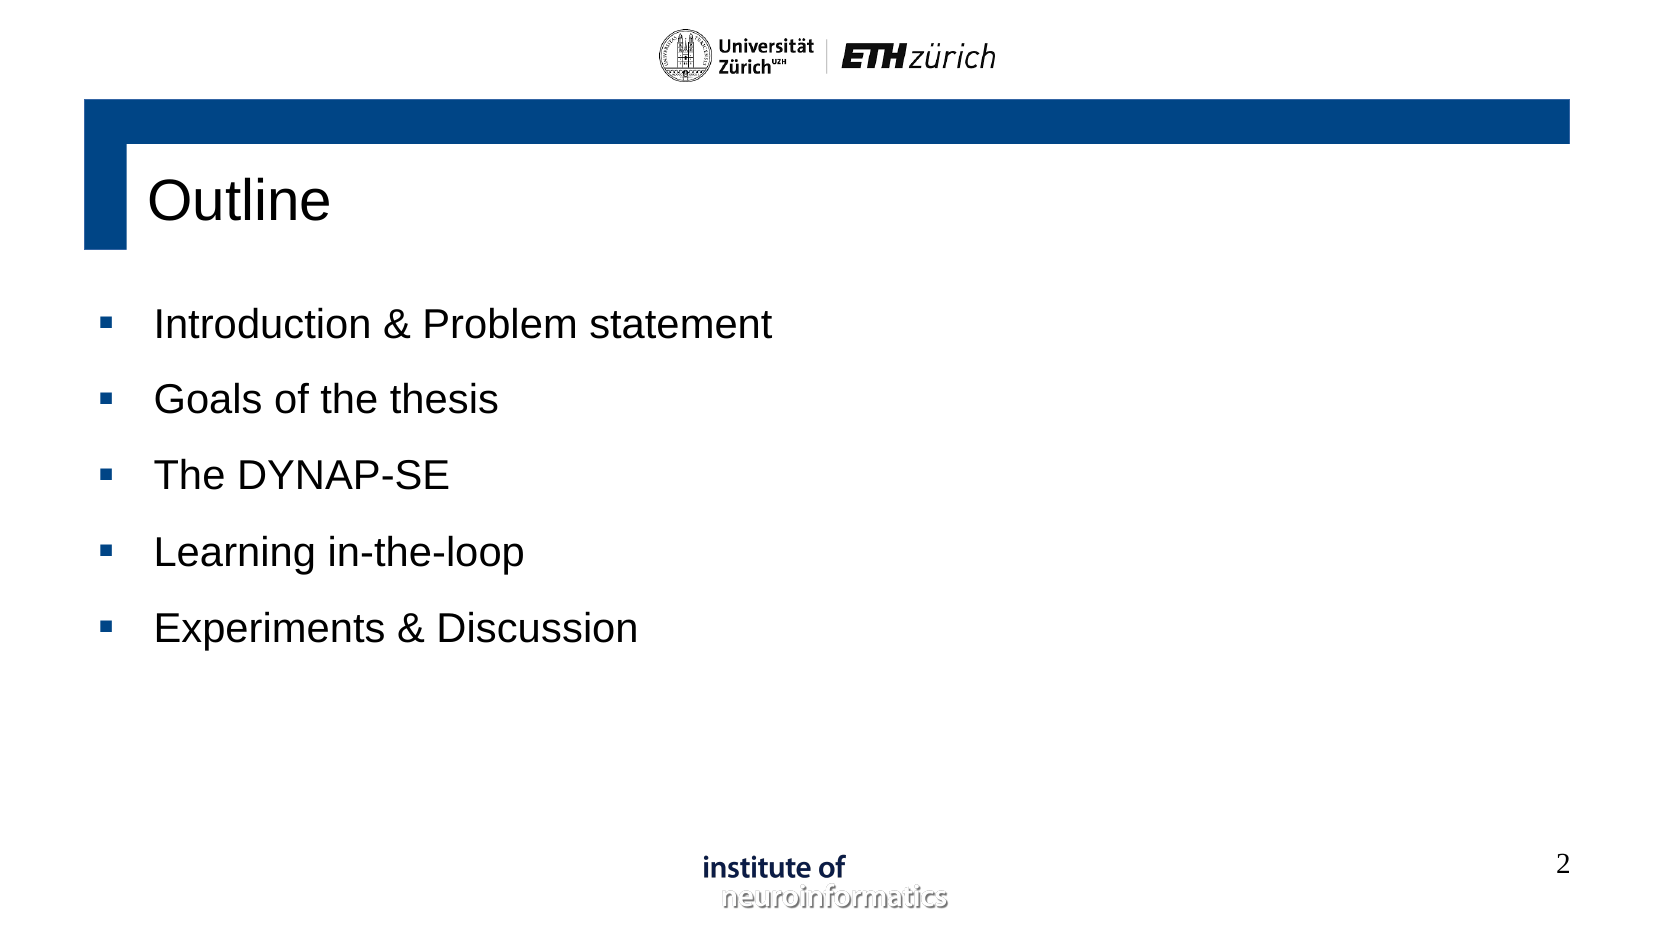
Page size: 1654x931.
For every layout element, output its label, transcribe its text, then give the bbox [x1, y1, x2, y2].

picture [702, 852, 951, 911]
picture [659, 29, 995, 82]
list Introduction & Problem statement Goals of the thesis The DYNAP-SE Learning in-the-loop Experiments & Discussion [82, 300, 1571, 840]
title Outline [147, 159, 1175, 243]
